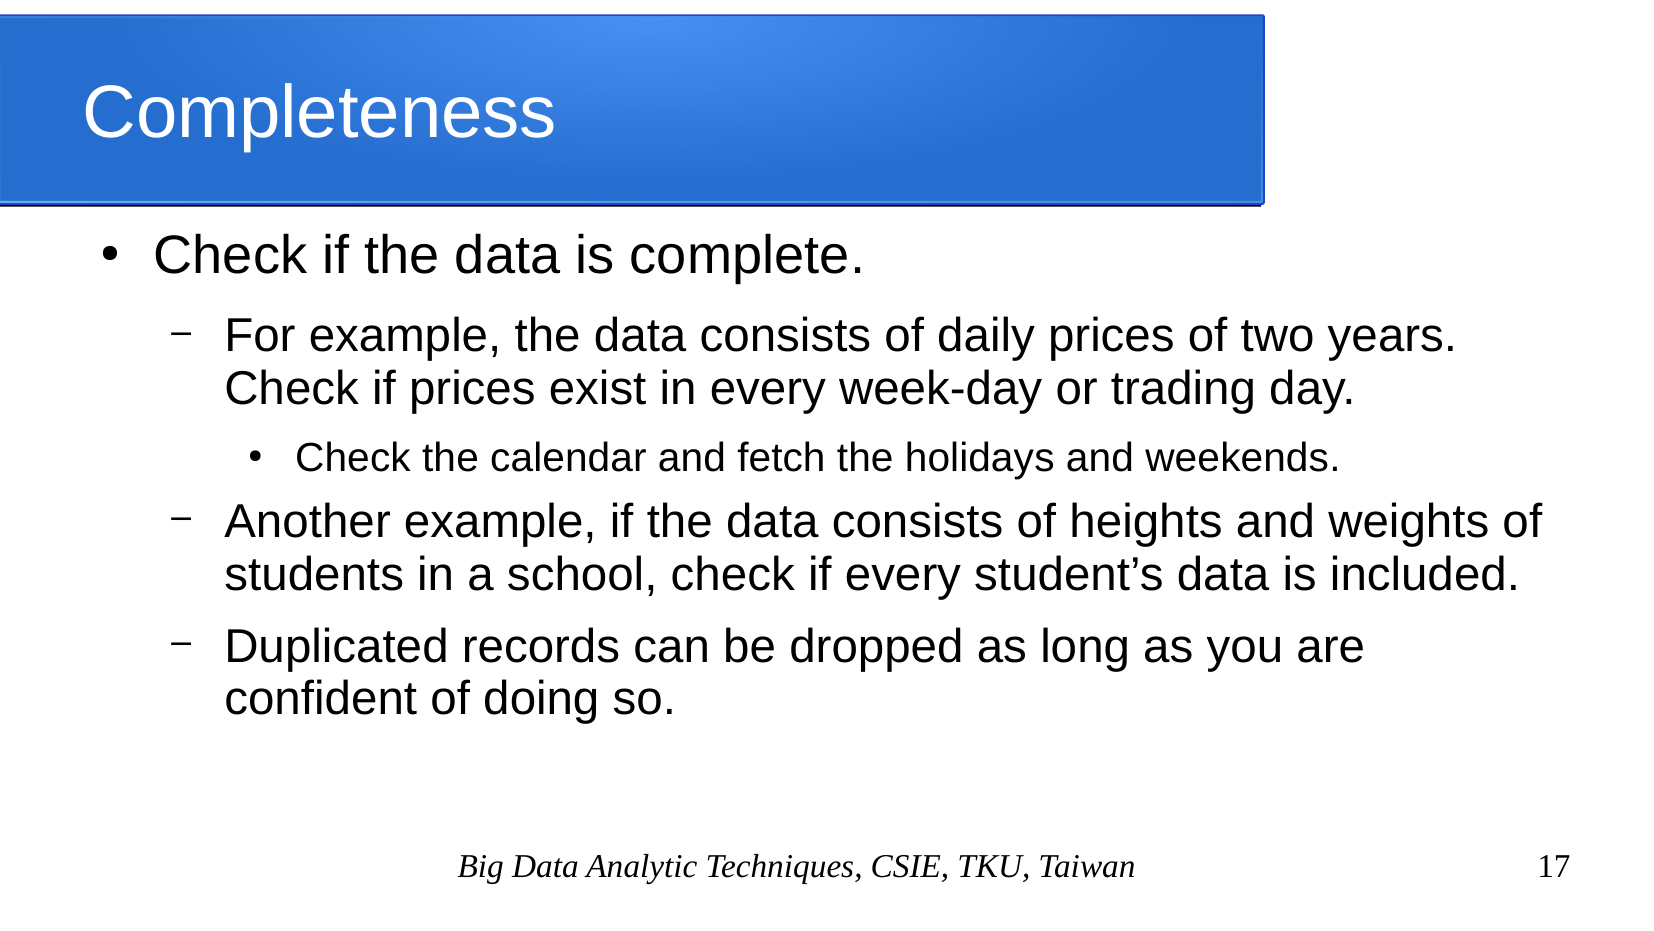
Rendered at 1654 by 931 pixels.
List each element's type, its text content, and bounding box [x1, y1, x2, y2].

list Check if the data is complete. For example, the data consists of daily prices of two years. Check if prices exist in every week-day or trading day. Check the calendar and fetch the holidays and weekends. Another example, if the data consists of heights and weights of students in a school, check if every student’s data is included. Duplicated records can be dropped as long as you are confident of doing so. [82, 224, 1571, 764]
title Completeness [82, 35, 1235, 189]
